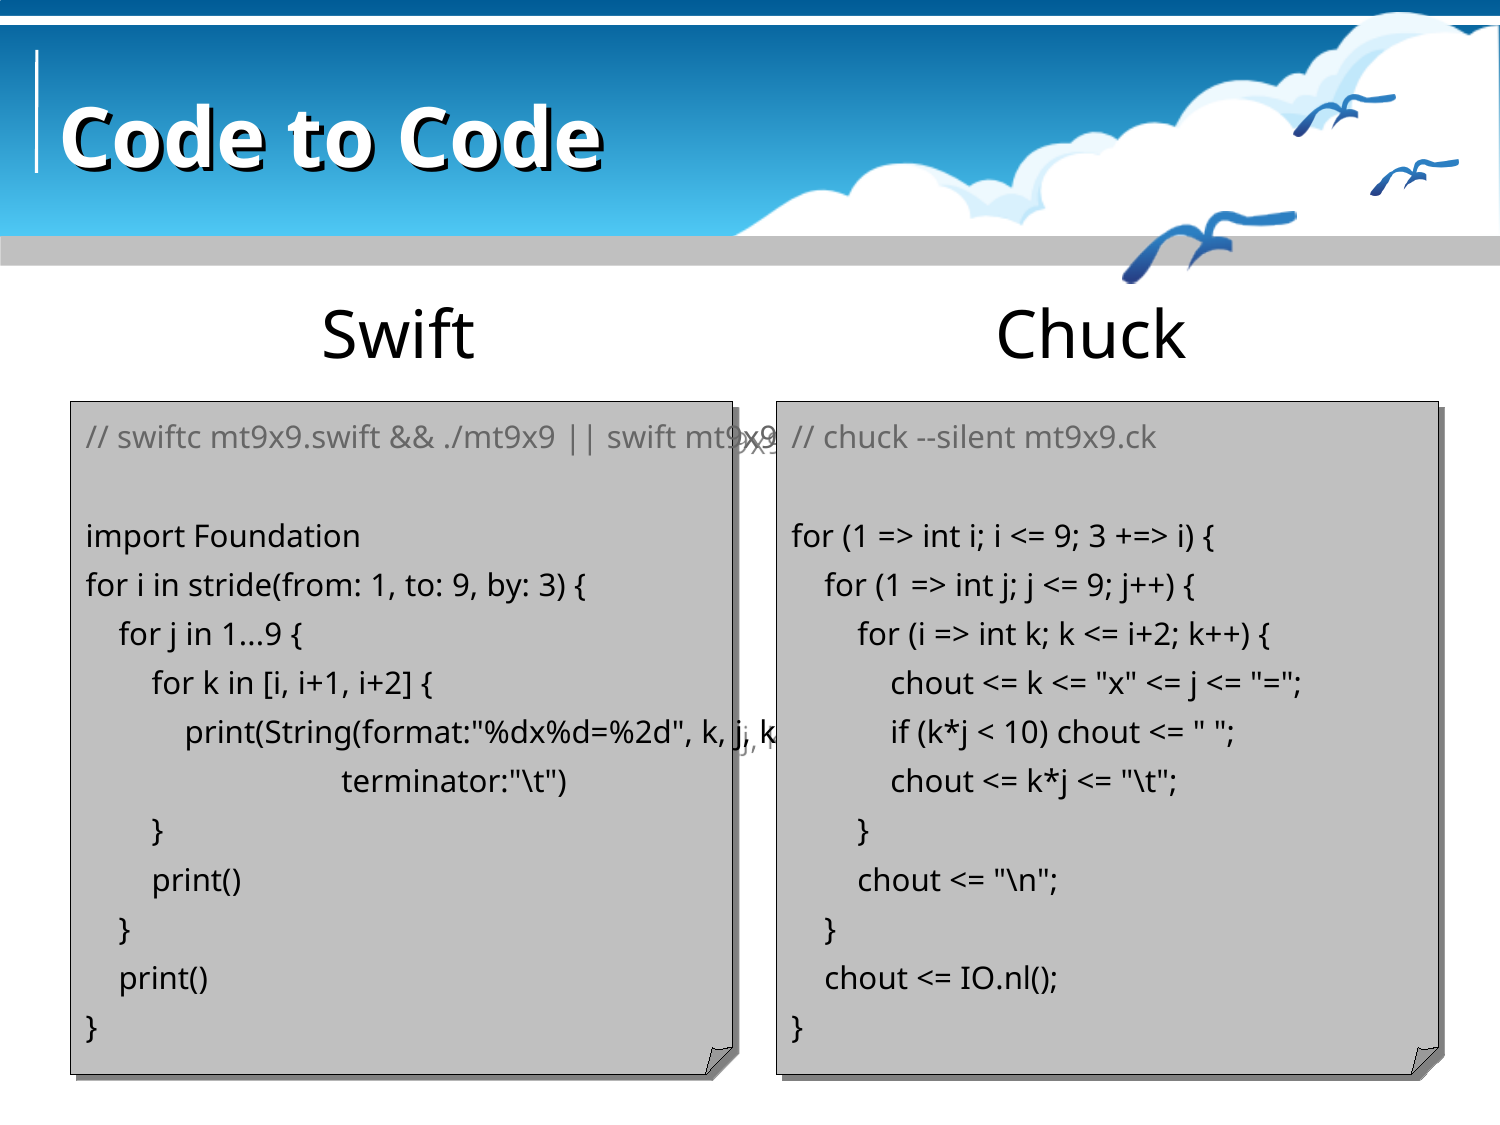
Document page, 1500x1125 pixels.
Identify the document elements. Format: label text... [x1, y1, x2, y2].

picture [730, 12, 1500, 284]
text_box Swift [307, 283, 544, 388]
text_box // chuck --silent mt9x9.ck for (1 => int i; i <= 9; 3 +=> i) { for (1 => int j; j <= 9; j++) { for (i => int k; k <= i+2; k++) { chout <= k <= "x" <= j <= "="; if (k*j < 10) chout <= " "; chout <= k*j <= "\t"; } chout <= "\n"; } chout <= IO.nl(); } [776, 401, 1439, 1075]
text_box Chuck [980, 283, 1252, 388]
title Code to Code [59, 86, 1465, 186]
text_box // swiftc mt9x9.swift && ./mt9x9 || swift mt9x9.swift import Foundation for i in stride(from: 1, to: 9, by: 3) { for j in 1...9 { for k in [i, i+1, i+2] { print(String(format:"%dx%d=%2d", k, j, k*j), terminator:"\t") } print() } print() } [70, 401, 733, 1075]
